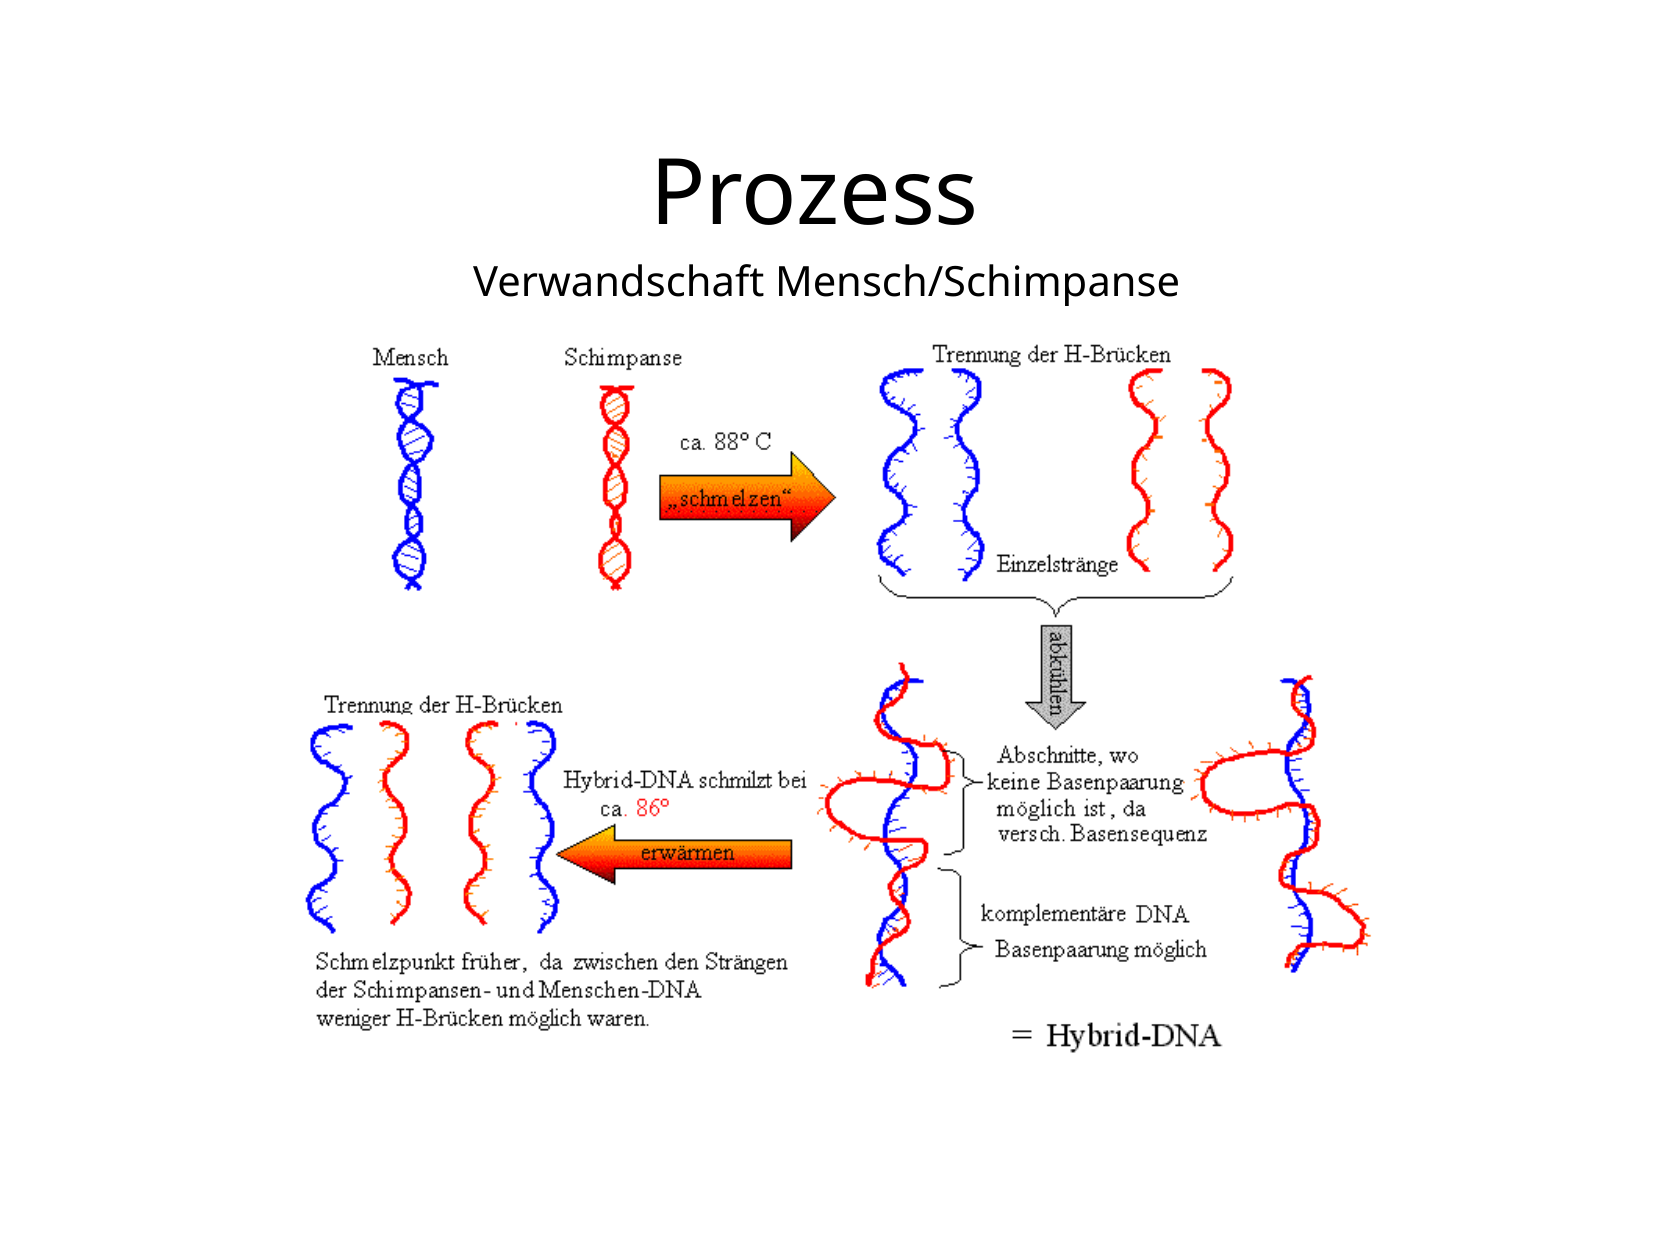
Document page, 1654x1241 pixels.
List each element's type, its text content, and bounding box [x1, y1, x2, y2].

picture [303, 342, 1382, 1084]
title Prozess Verwandschaft Mensch/Schimpanse [82, 114, 1571, 322]
